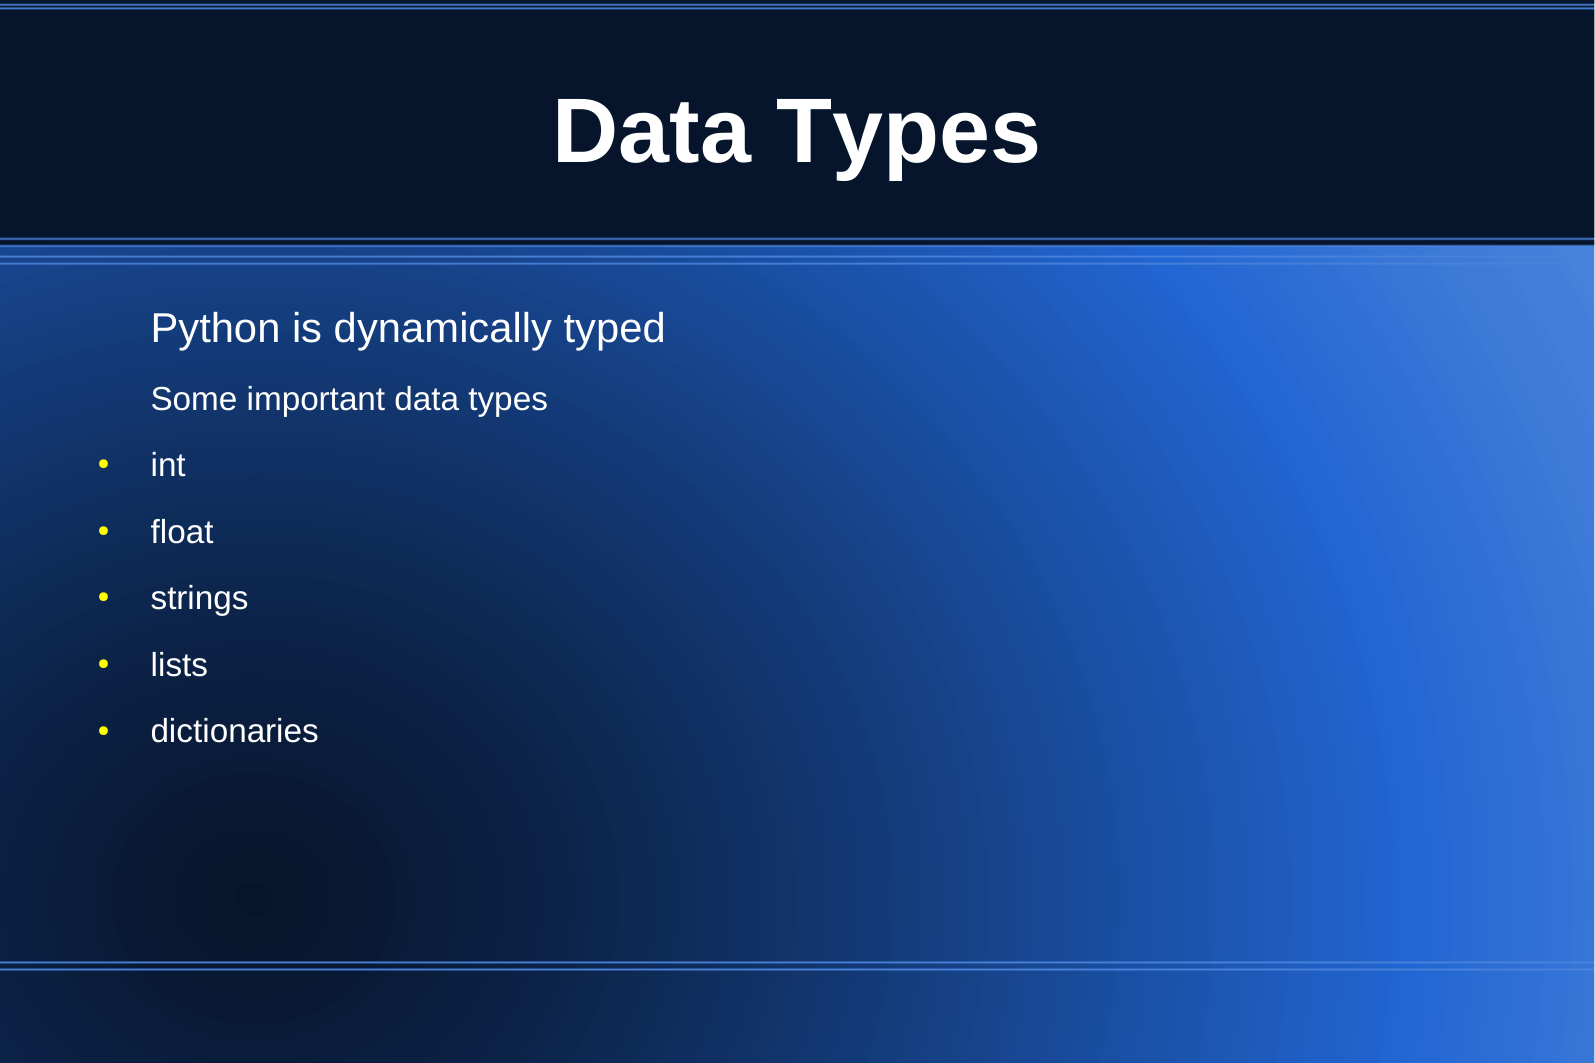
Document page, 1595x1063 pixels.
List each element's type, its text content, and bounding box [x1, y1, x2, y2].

list Python is dynamically typed Some important data types int float strings lists dictionaries [79, 304, 1515, 892]
title Data Types [79, 49, 1515, 213]
picture [0, 0, 1595, 1063]
